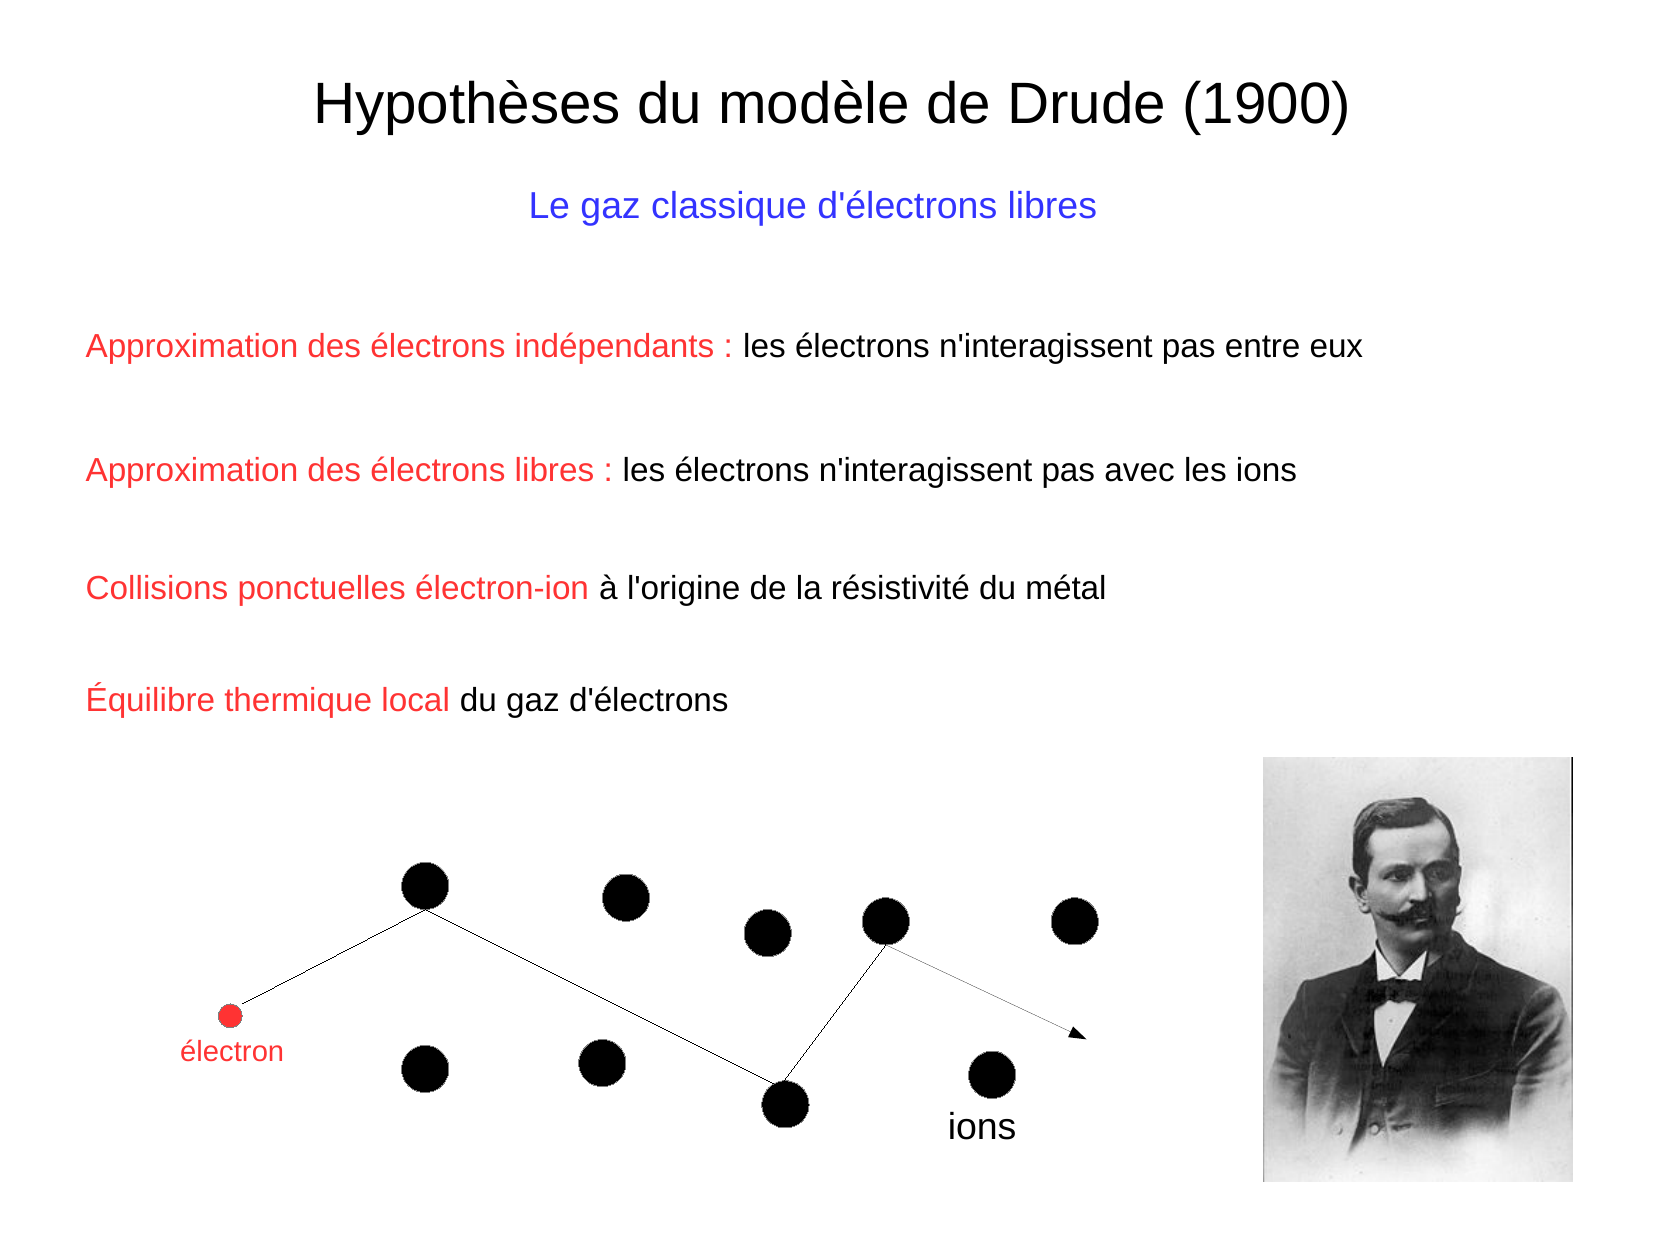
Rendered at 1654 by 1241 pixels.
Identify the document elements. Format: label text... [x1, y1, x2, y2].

text_box [862, 897, 910, 945]
text_box Approximation des électrons indépendants : les électrons n'interagissent pas entre eux [70, 319, 1453, 372]
text_box ions [933, 1098, 1075, 1156]
text_box Équilibre thermique local du gaz d'électrons [70, 674, 1453, 727]
text_box [744, 909, 792, 957]
text_box [968, 1051, 1016, 1098]
text_box [602, 874, 650, 922]
text_box [401, 862, 449, 910]
text_box [578, 1039, 626, 1087]
text_box Le gaz classique d'électrons libres [513, 177, 1134, 235]
subtitle Hypothèses du modèle de Drude (1900) [88, 30, 1577, 178]
picture [1263, 757, 1573, 1182]
text_box [761, 1080, 810, 1128]
text_box Approximation des électrons libres : les électrons n'interagissent pas avec les ions [70, 443, 1453, 497]
text_box [218, 1003, 243, 1027]
text_box Collisions ponctuelles électron-ion à l'origine de la résistivité du métal [70, 562, 1453, 615]
text_box électron [165, 1027, 308, 1075]
text_box [1051, 897, 1099, 945]
text_box [401, 1045, 449, 1093]
